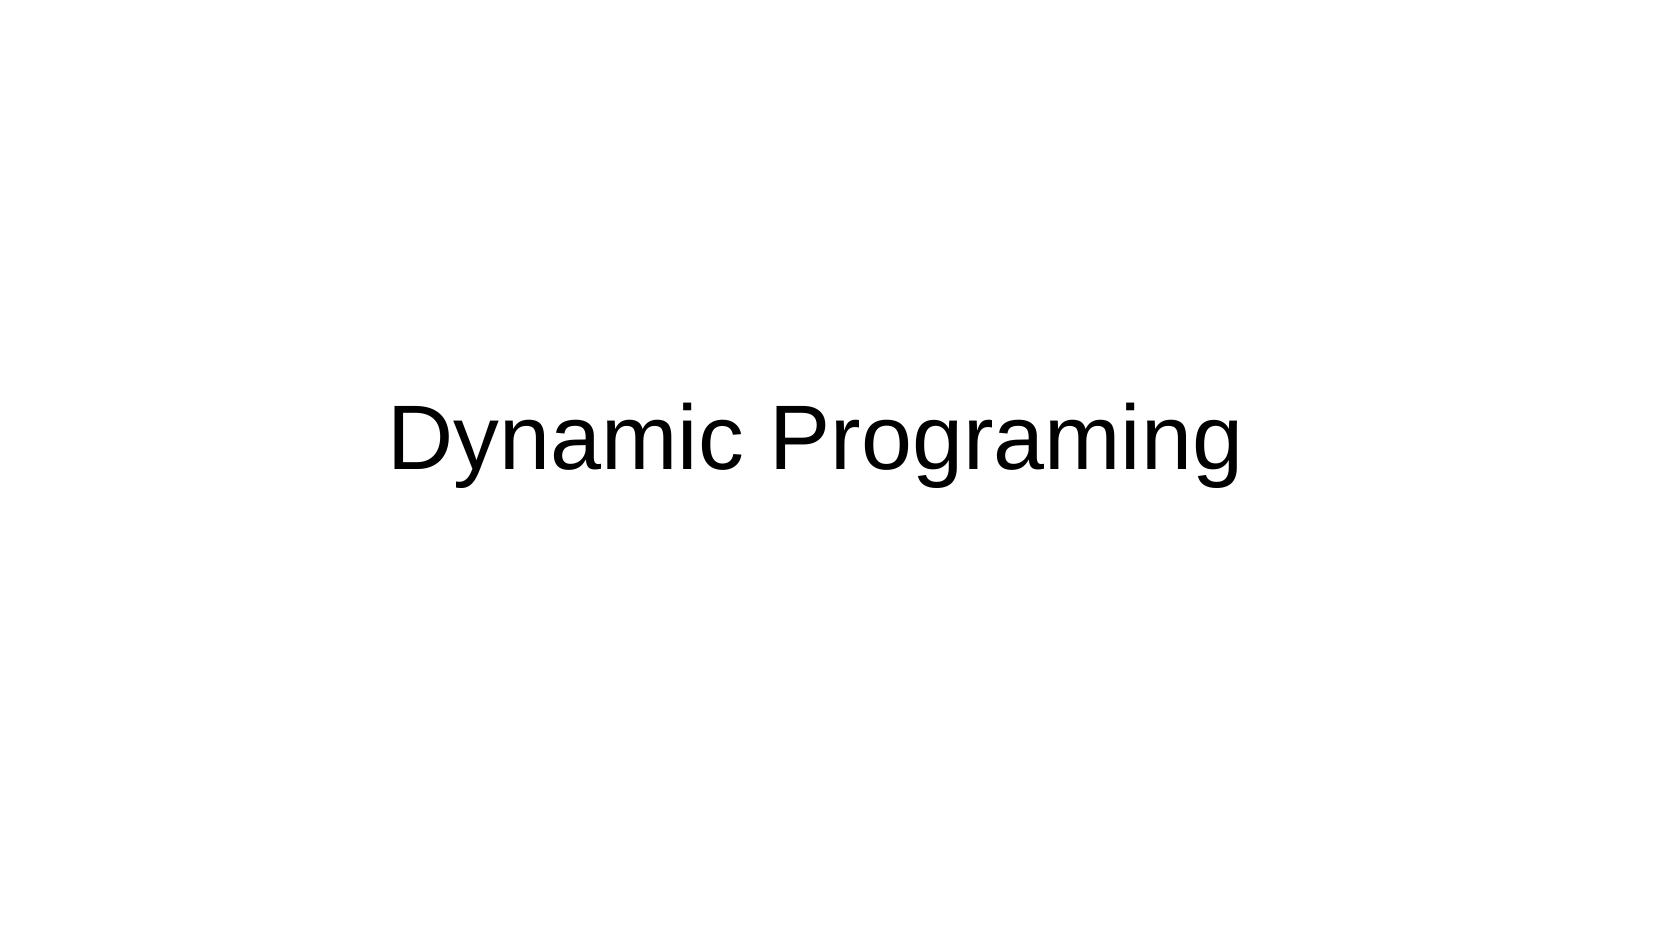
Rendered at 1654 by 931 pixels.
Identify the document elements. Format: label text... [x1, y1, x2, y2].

title Dynamic Programing [71, 360, 1561, 516]
